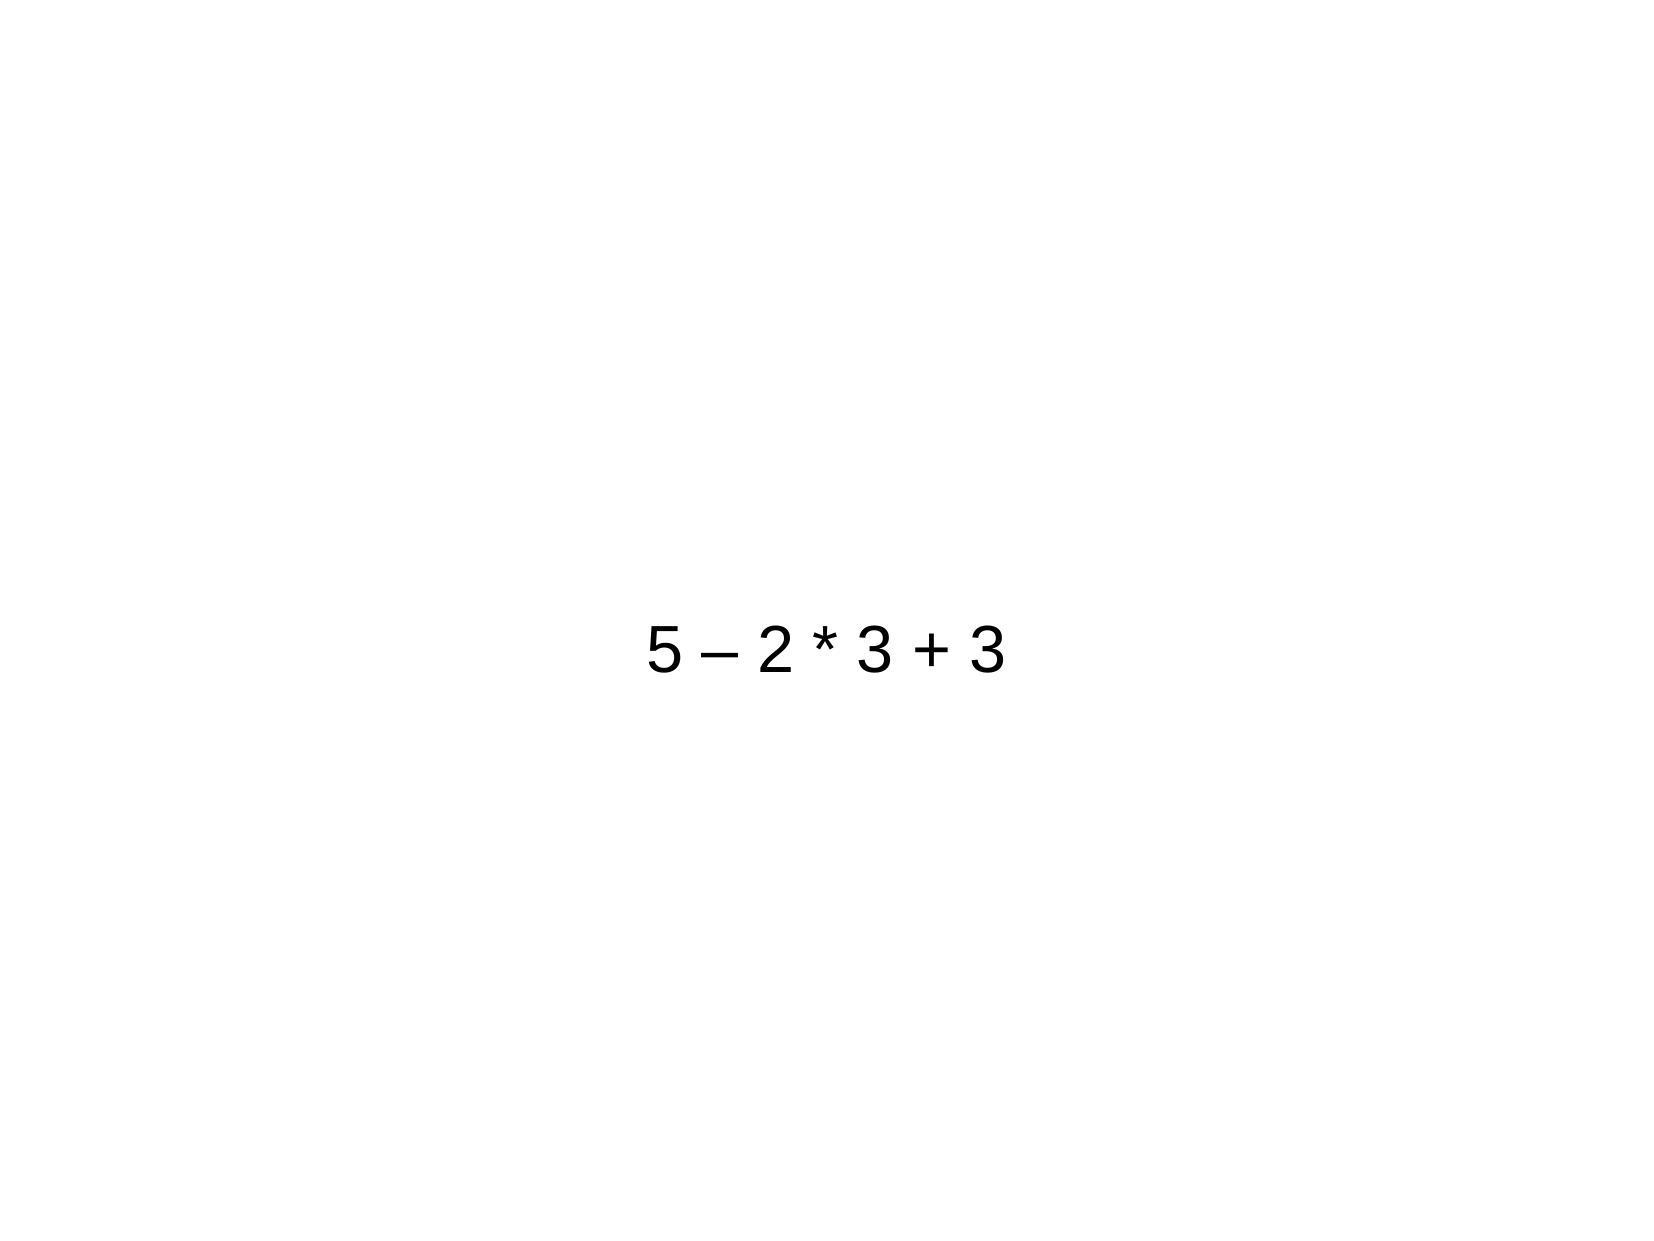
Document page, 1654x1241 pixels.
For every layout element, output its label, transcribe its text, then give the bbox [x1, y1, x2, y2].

subtitle 5 – 2 * 3 + 3 [82, 290, 1571, 1010]
